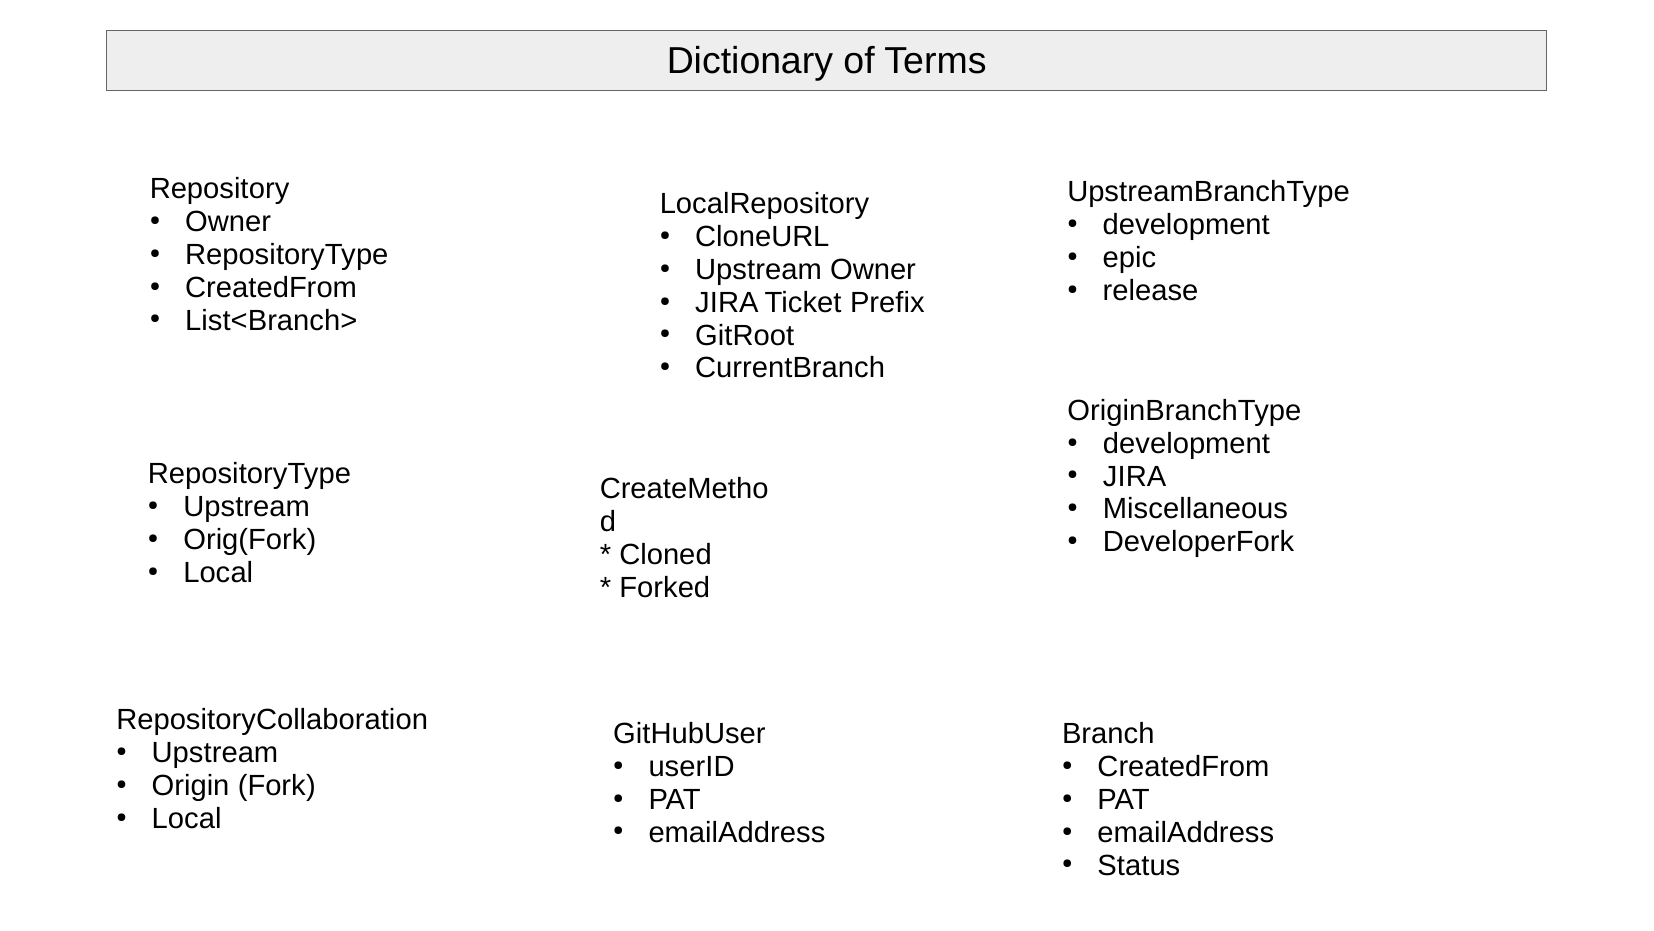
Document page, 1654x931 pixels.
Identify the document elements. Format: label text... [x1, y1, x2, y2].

text_box Repository Owner RepositoryType CreatedFrom List<Branch> [135, 165, 436, 344]
text_box RepositoryType Upstream Orig(Fork) Local [133, 450, 436, 629]
text_box GitHubUser userID PAT emailAddress [598, 710, 841, 856]
text_box OriginBranchType development JIRA Miscellaneous DeveloperFork [1052, 386, 1316, 565]
text_box LocalRepository CloneURL Upstream Owner JIRA Ticket Prefix GitRoot CurrentBranch [645, 179, 938, 391]
text_box Branch CreatedFrom PAT emailAddress Status [1047, 710, 1289, 888]
text_box UpstreamBranchType development epic release [1052, 167, 1364, 313]
text_box RepositoryCollaboration Upstream Origin (Fork) Local [101, 696, 443, 842]
text_box CreateMethod * Cloned * Forked [585, 465, 800, 578]
text_box Dictionary of Terms [106, 30, 1547, 91]
